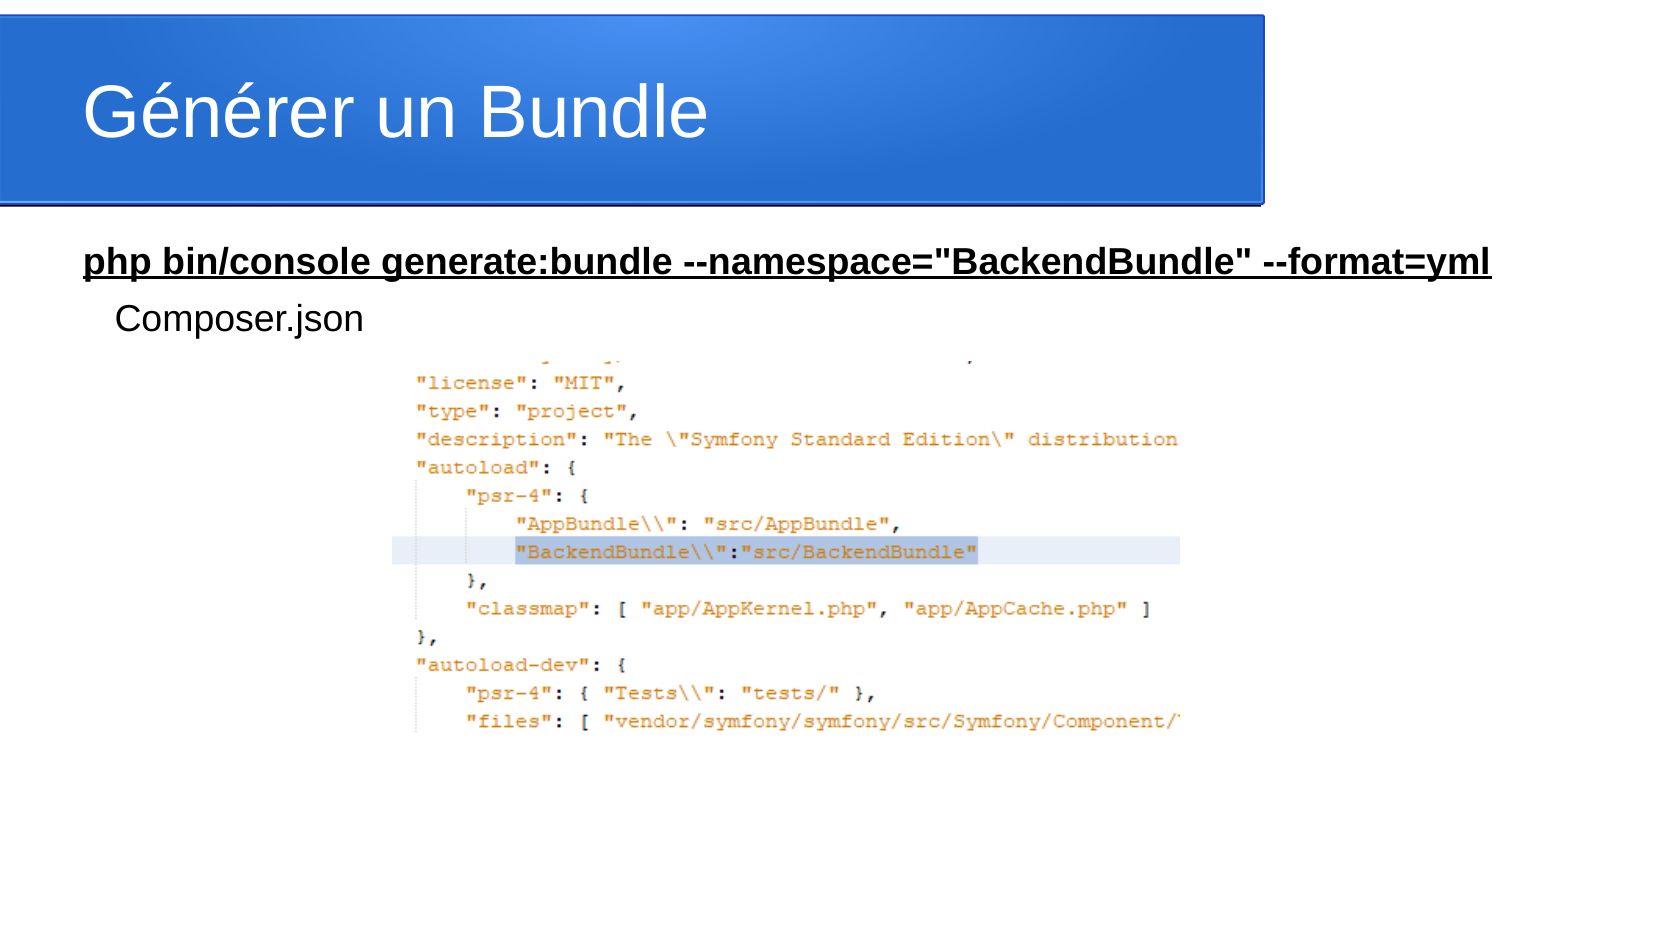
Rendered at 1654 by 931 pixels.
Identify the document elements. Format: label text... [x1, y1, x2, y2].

text_box Composer.json [99, 290, 409, 389]
title Générer un Bundle [82, 35, 1235, 189]
picture [392, 361, 1180, 737]
text_box php bin/console generate:bundle --namespace="BackendBundle" --format=yml [68, 226, 1507, 284]
